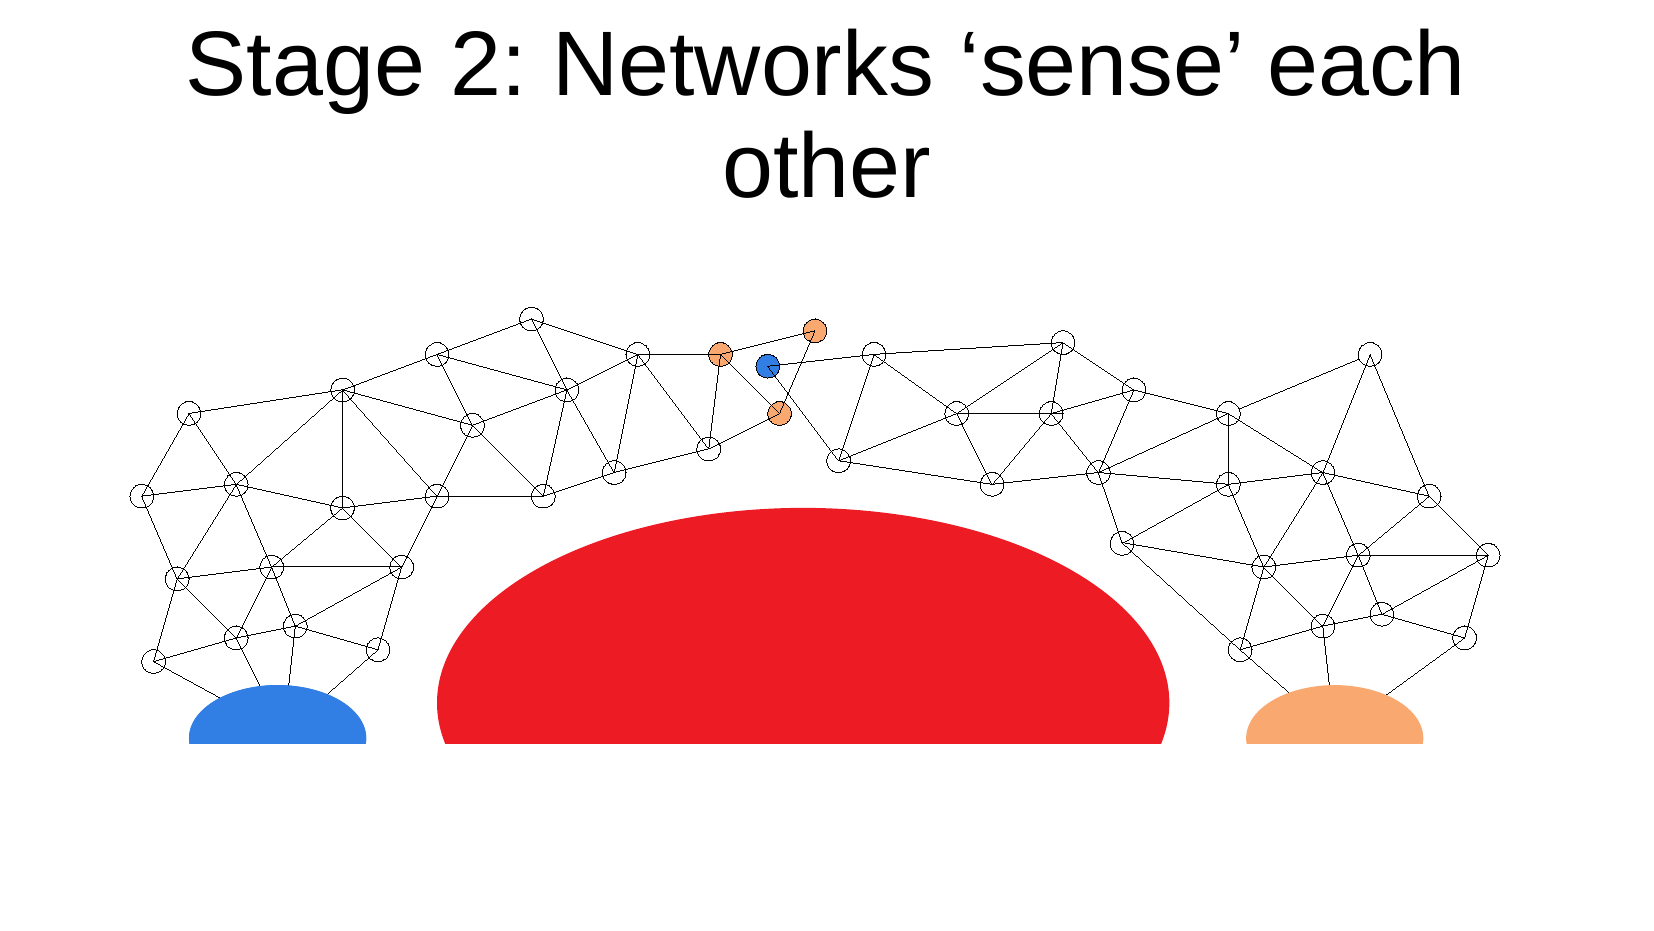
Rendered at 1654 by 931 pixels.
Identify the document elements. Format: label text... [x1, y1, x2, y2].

text_box [129, 484, 154, 508]
text_box [602, 460, 627, 485]
text_box [330, 378, 355, 402]
text_box [803, 318, 827, 343]
text_box [696, 437, 721, 461]
text_box [224, 472, 249, 497]
text_box [425, 484, 449, 508]
text_box [1346, 543, 1371, 567]
text_box [767, 401, 792, 426]
text_box [1370, 602, 1394, 627]
text_box [1452, 625, 1477, 650]
text_box [460, 413, 485, 438]
title Stage 2: Networks ‘sense’ each other [82, 12, 1571, 218]
text_box [177, 401, 201, 426]
text_box [1358, 342, 1382, 367]
text_box [1086, 460, 1111, 485]
text_box [330, 496, 355, 520]
text_box [82, 507, 1630, 910]
text_box [1311, 460, 1335, 485]
text_box [1311, 614, 1335, 638]
text_box [862, 342, 886, 367]
text_box [283, 614, 308, 638]
text_box [165, 566, 190, 591]
text_box [1216, 472, 1241, 497]
text_box [1216, 401, 1241, 426]
text_box [1417, 484, 1442, 508]
text_box [366, 637, 390, 662]
text_box [980, 472, 1004, 497]
text_box [1039, 401, 1064, 426]
text_box [1251, 555, 1276, 579]
text_box [944, 401, 969, 426]
text_box [1476, 543, 1501, 567]
text_box [555, 377, 579, 402]
text_box [1122, 377, 1146, 402]
text_box [259, 555, 284, 579]
text_box [224, 625, 249, 650]
text_box [425, 342, 449, 367]
text_box [625, 342, 650, 367]
text_box [531, 484, 556, 508]
text_box [826, 448, 851, 473]
text_box [519, 307, 544, 331]
text_box [389, 555, 414, 579]
text_box [1110, 531, 1134, 556]
text_box [1051, 330, 1075, 355]
text_box [1228, 637, 1253, 662]
text_box [141, 649, 166, 674]
text_box [755, 354, 780, 379]
text_box [708, 342, 733, 367]
